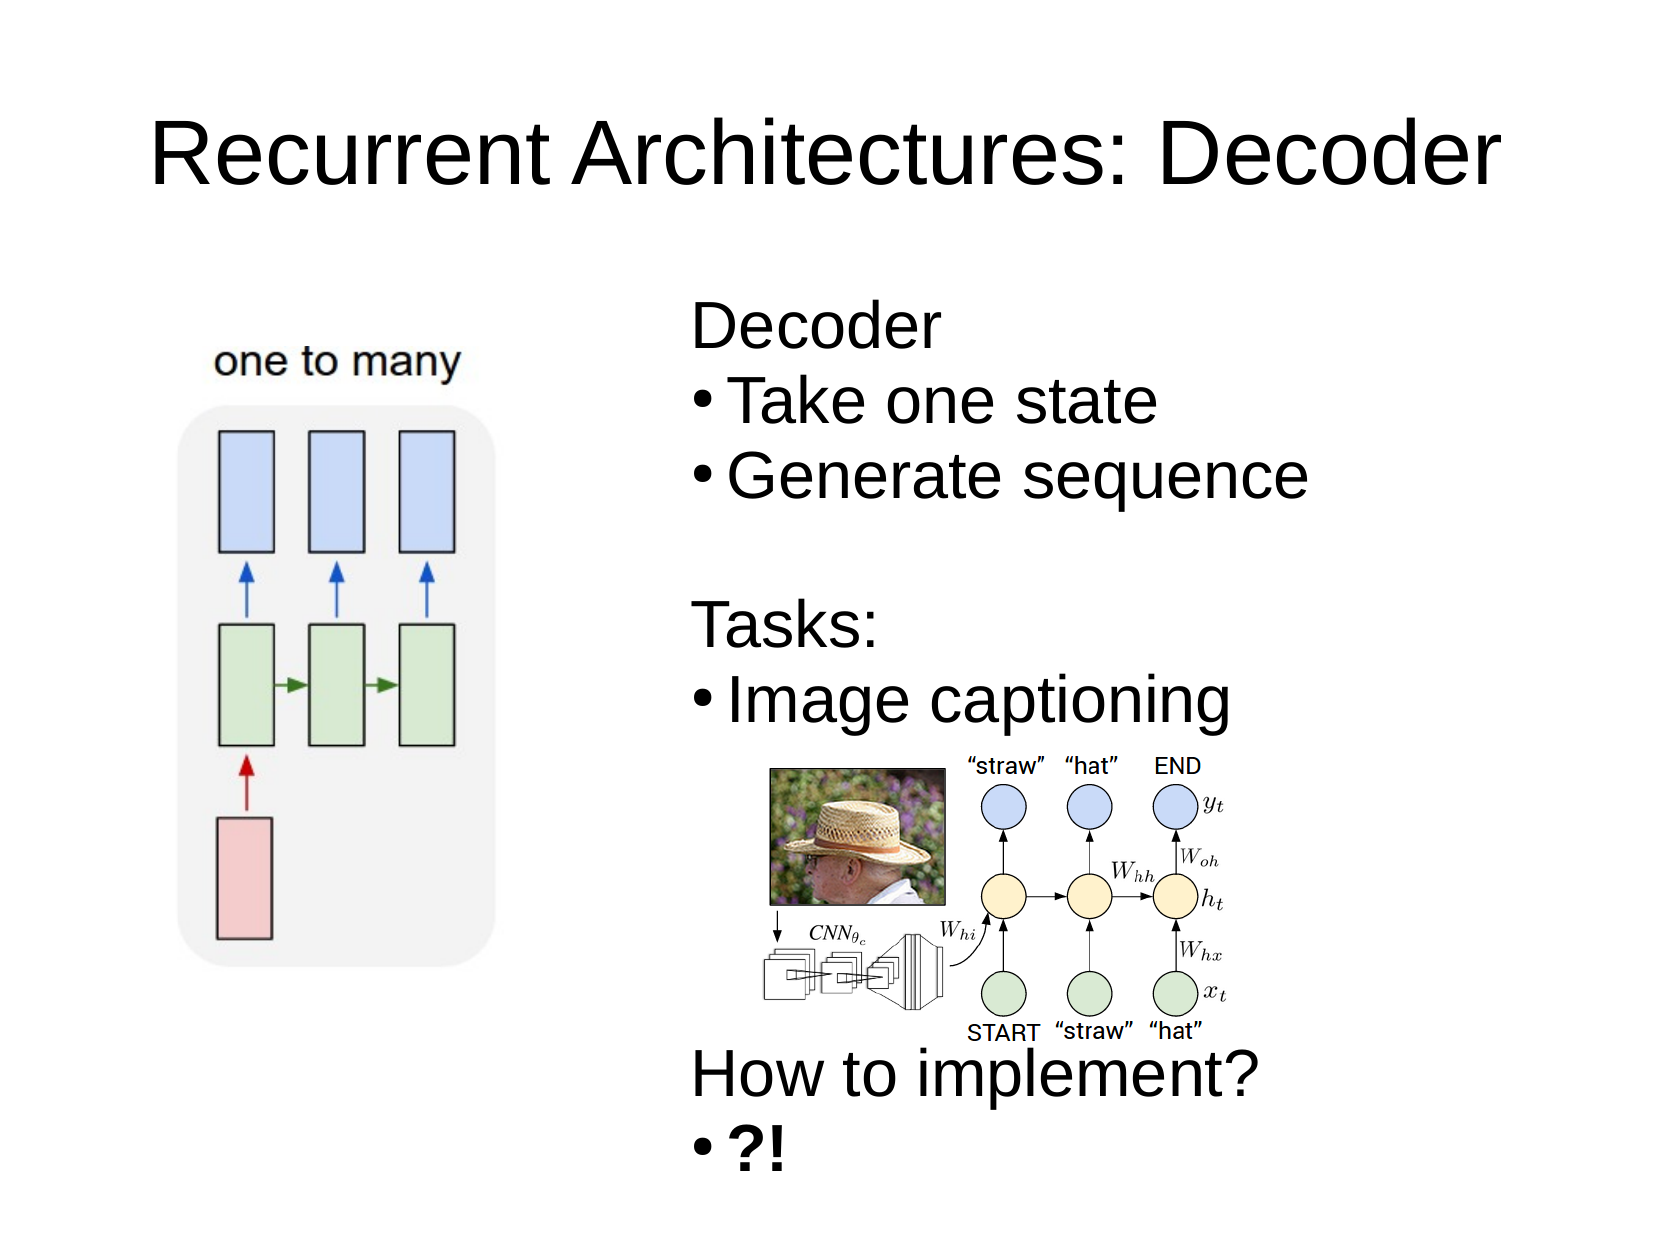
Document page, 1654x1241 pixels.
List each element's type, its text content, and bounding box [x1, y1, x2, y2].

title Recurrent Architectures: Decoder [82, 49, 1571, 257]
subtitle Decoder Take one state Generate sequence Tasks: Image captioning How to implement? ?! [655, 288, 1554, 1186]
picture [758, 753, 1231, 1042]
picture [175, 346, 507, 975]
